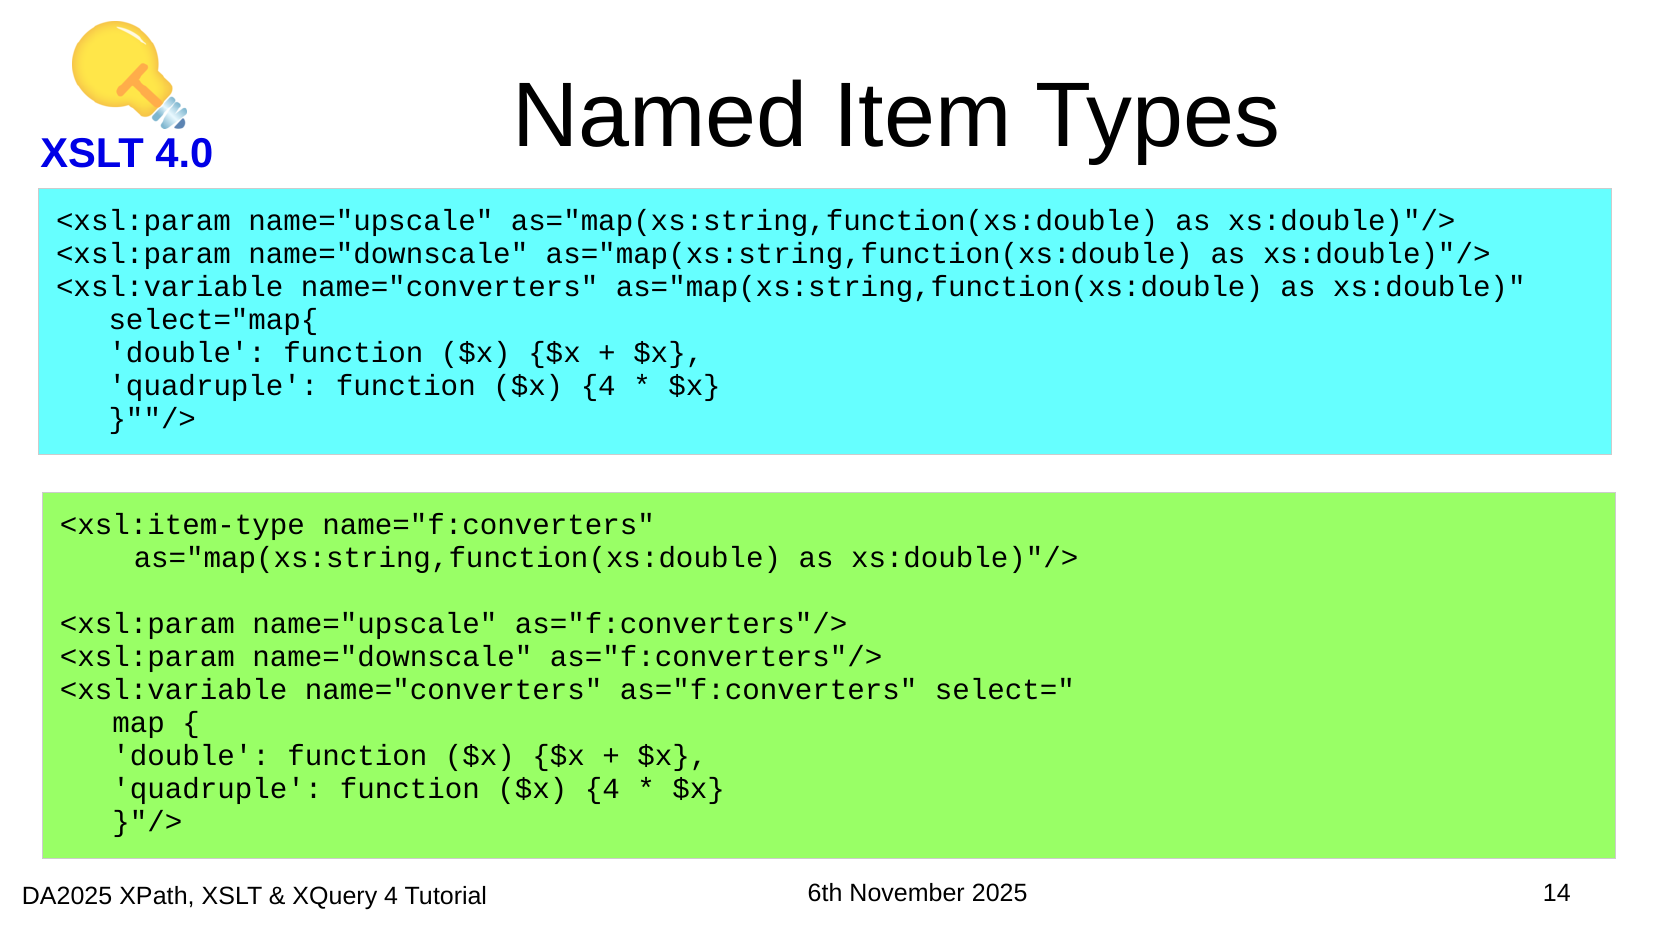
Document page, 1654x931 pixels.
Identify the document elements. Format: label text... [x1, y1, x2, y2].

text_box <xsl:param name="upscale" as="map(xs:string,function(xs:double) as xs:double)"/> <xsl:param name="downscale" as="map(xs:string,function(xs:double) as xs:double)"/> <xsl:variable name="converters" as="map(xs:string,function(xs:double) as xs:double)" select="map{ 'double': function ($x) {$x + $x}, 'quadruple': function ($x) {4 * $x} }""/> [38, 188, 1612, 455]
picture [72, 21, 187, 129]
title Named Item Types [222, 37, 1571, 188]
text_box <xsl:item-type name="f:converters" as="map(xs:string,function(xs:double) as xs:double)"/> <xsl:param name="upscale" as="f:converters"/> <xsl:param name="downscale" as="f:converters"/> <xsl:variable name="converters" as="f:converters" select=" map { 'double': function ($x) {$x + $x}, 'quadruple': function ($x) {4 * $x} }"/> [42, 492, 1616, 859]
